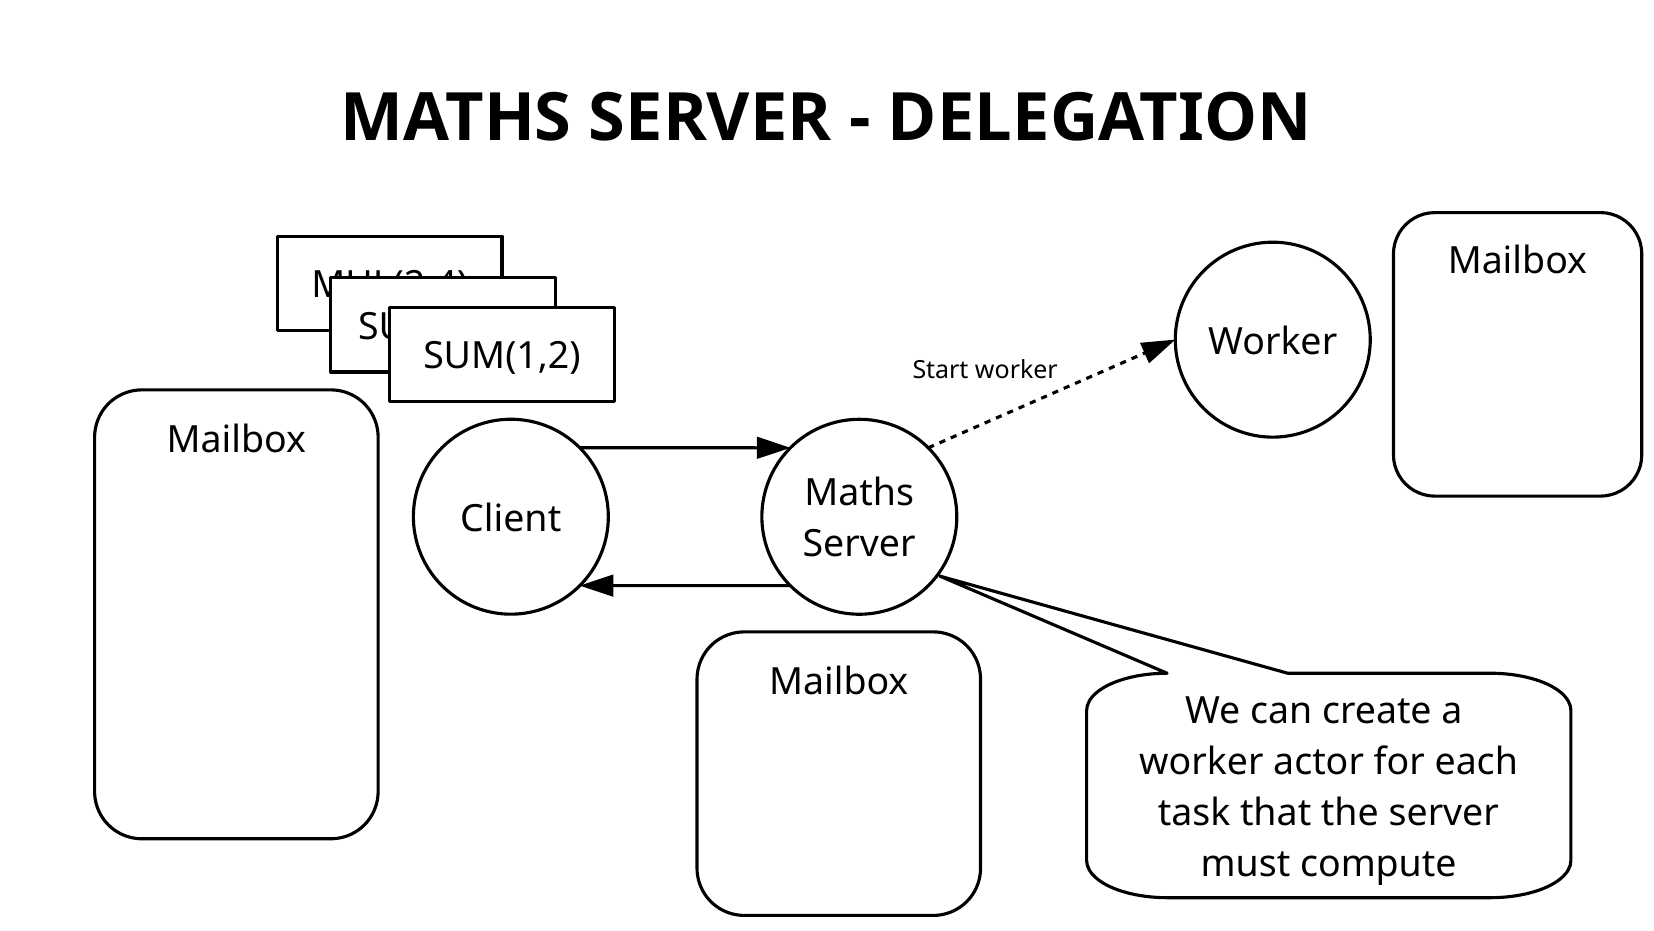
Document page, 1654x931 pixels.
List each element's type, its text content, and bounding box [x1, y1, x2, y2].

title MATHS SERVER - DELEGATION [82, 36, 1571, 193]
text_box Client [413, 419, 609, 615]
text_box SUM(1,2) [389, 307, 615, 402]
text_box We can create a worker actor for each task that the server must compute [939, 576, 1571, 898]
text_box MUL(2,4) [277, 236, 502, 331]
text_box Mailbox [697, 631, 981, 916]
text_box Start worker [897, 344, 1087, 390]
text_box Mailbox [94, 389, 379, 839]
text_box SUB(0,23) [330, 277, 556, 373]
text_box Maths Server [761, 419, 957, 615]
text_box Mailbox [1393, 212, 1642, 497]
text_box Worker [1175, 242, 1371, 438]
